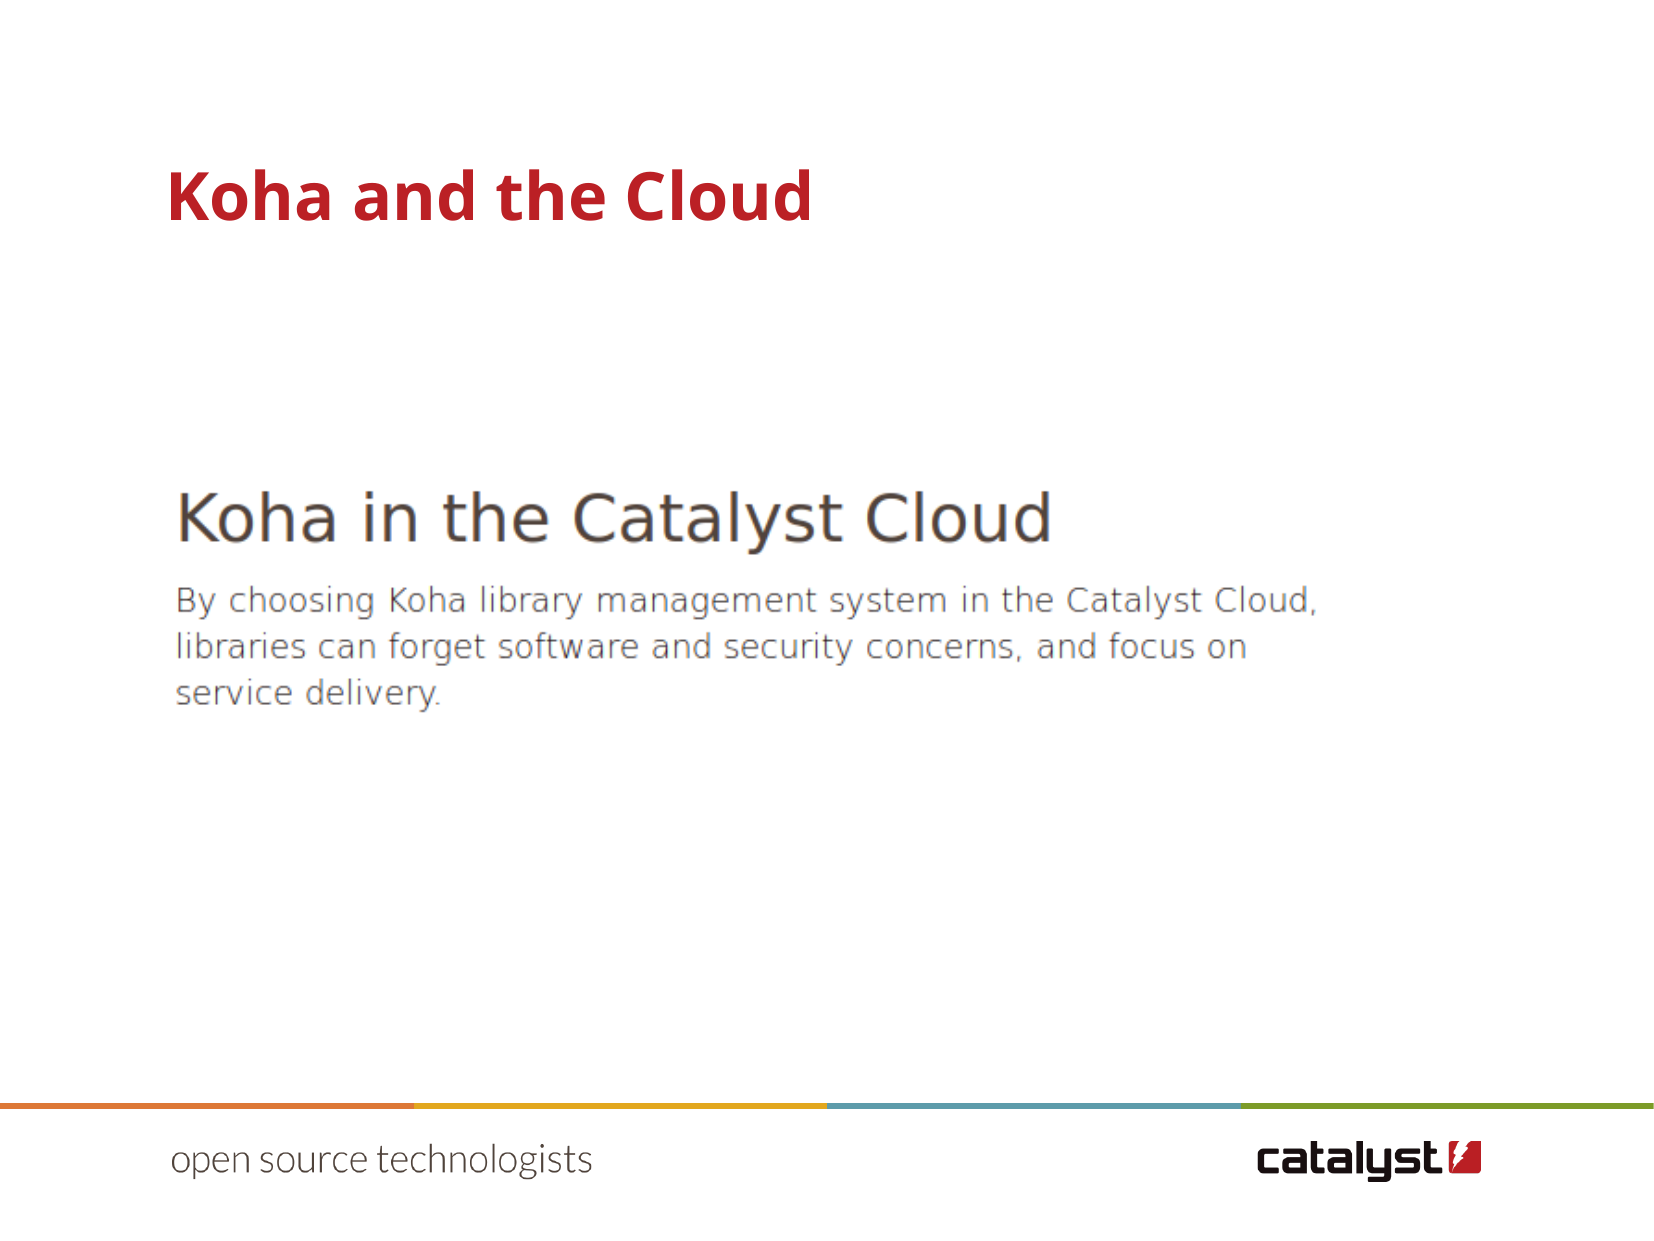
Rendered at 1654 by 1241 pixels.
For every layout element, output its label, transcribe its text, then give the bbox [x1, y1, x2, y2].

title Koha and the Cloud [165, 90, 1489, 298]
picture [129, 475, 1453, 768]
picture [0, 1103, 1654, 1182]
